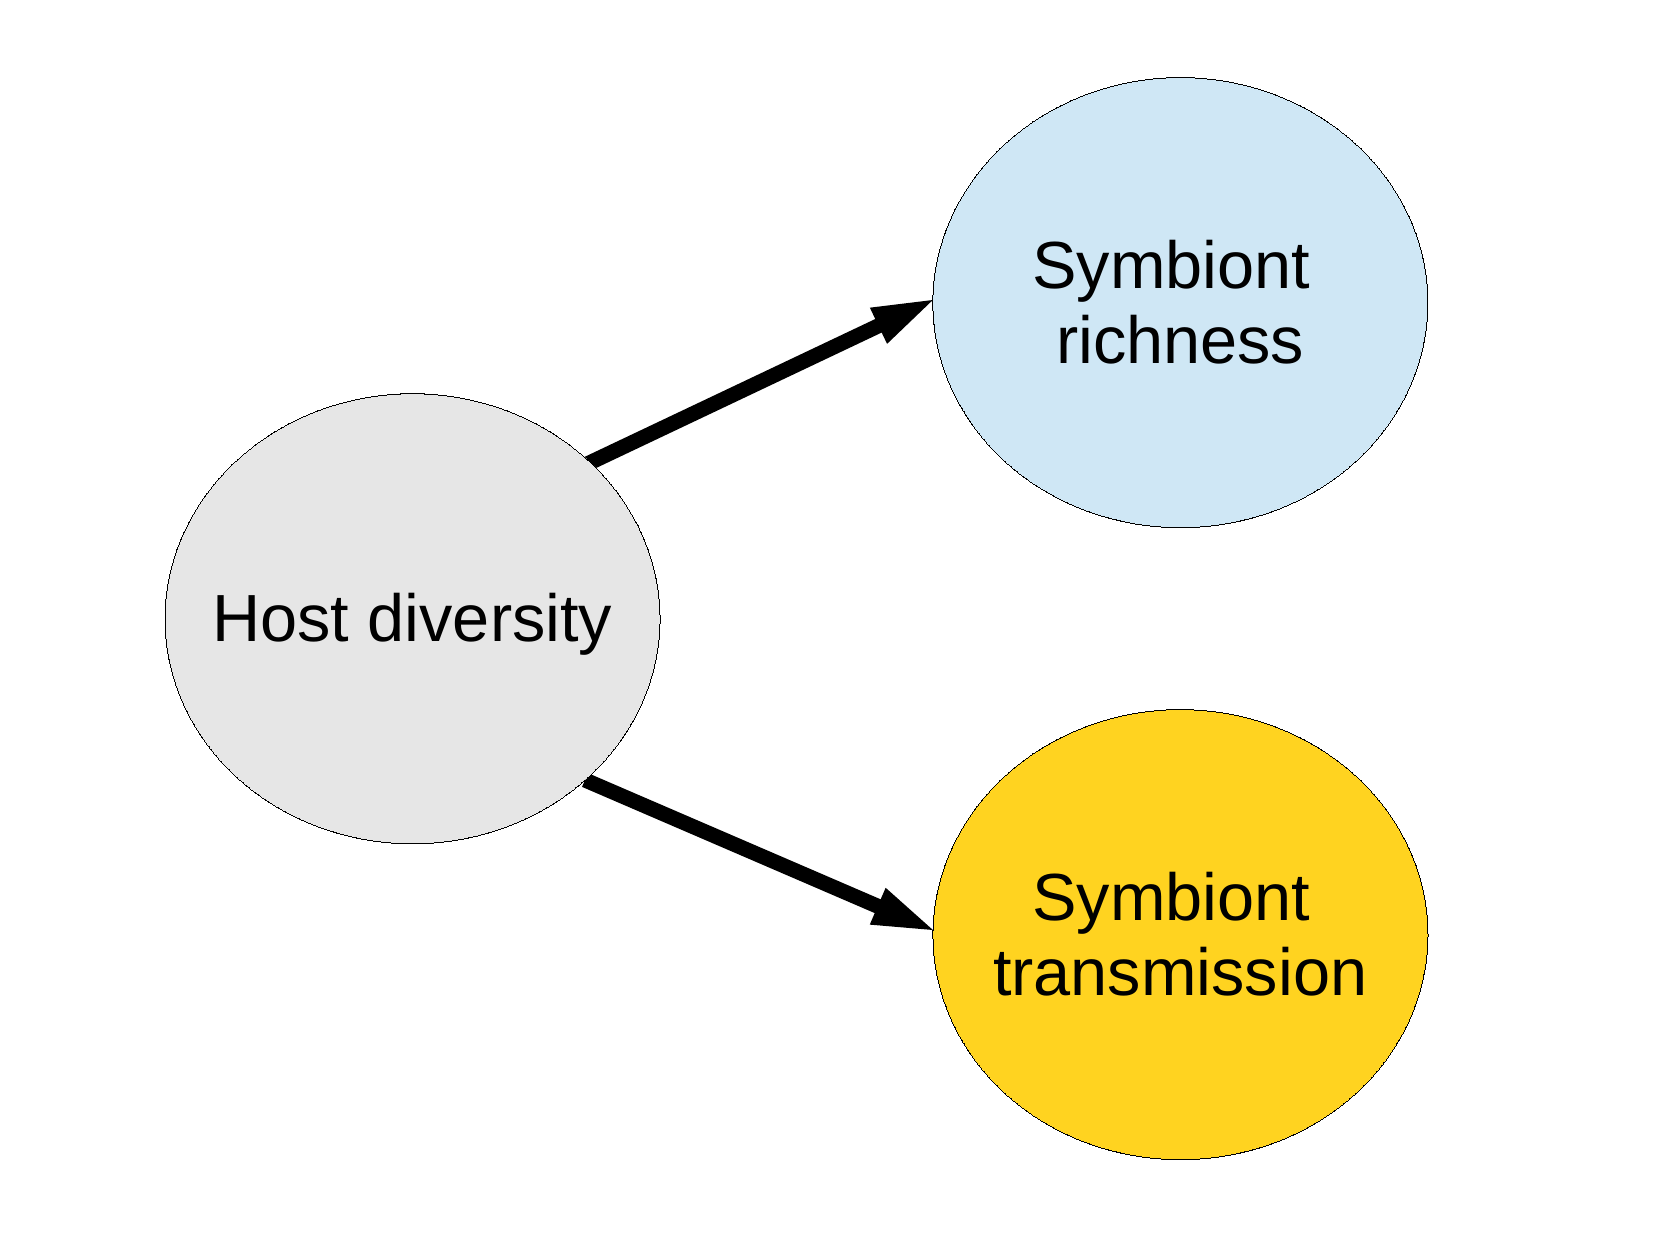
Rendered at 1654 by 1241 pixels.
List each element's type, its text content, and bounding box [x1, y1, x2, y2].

text_box Symbiont transmission [932, 709, 1429, 1160]
text_box Host diversity [165, 393, 661, 844]
text_box [495, 852, 949, 981]
text_box Symbiont richness [932, 77, 1428, 528]
